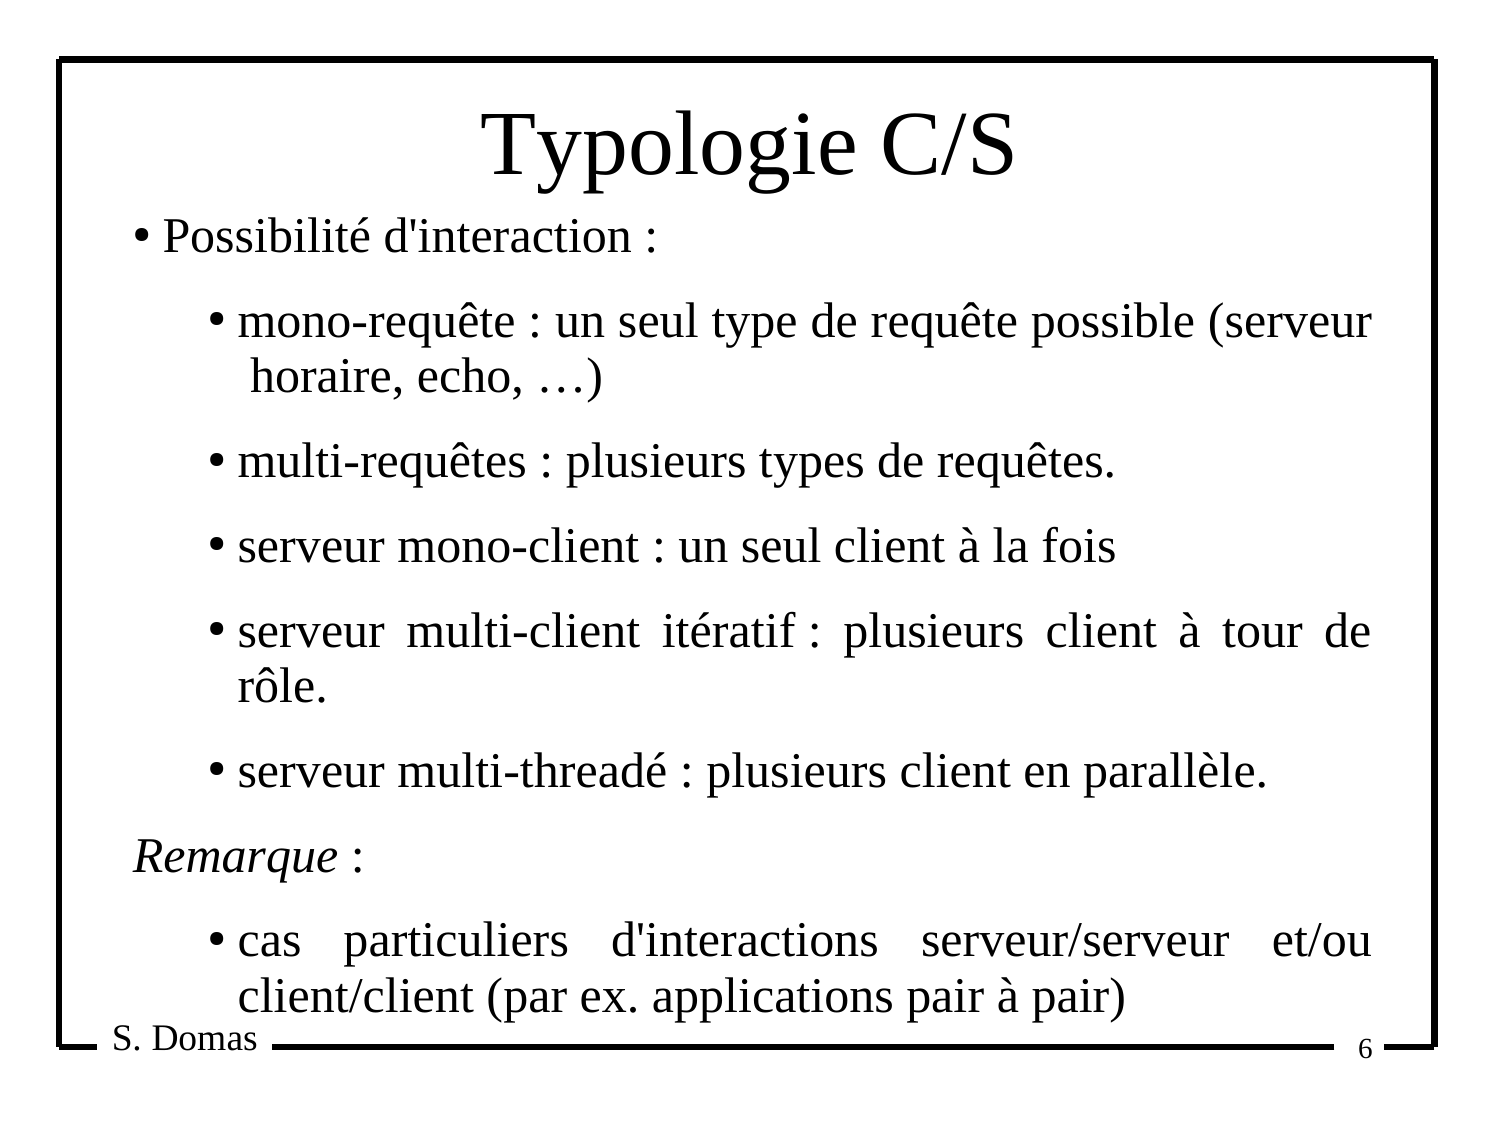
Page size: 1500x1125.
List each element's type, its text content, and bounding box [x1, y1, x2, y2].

text_box S. Domas [97, 1009, 273, 1067]
title Typologie C/S [112, 49, 1388, 238]
text_box Possibilité d'interaction : mono-requête : un seul type de requête possible (serveur horaire, echo, …) multi-requêtes : plusieurs types de requêtes. serveur mono-client : un seul client à la fois serveur multi-client itératif : plusieurs client à tour de rôle. serveur multi-threadé : plusieurs client en parallèle. Remarque : cas particuliers d'interactions serveur/serveur et/ou client/client (par ex. applications pair à pair) [118, 238, 1388, 861]
